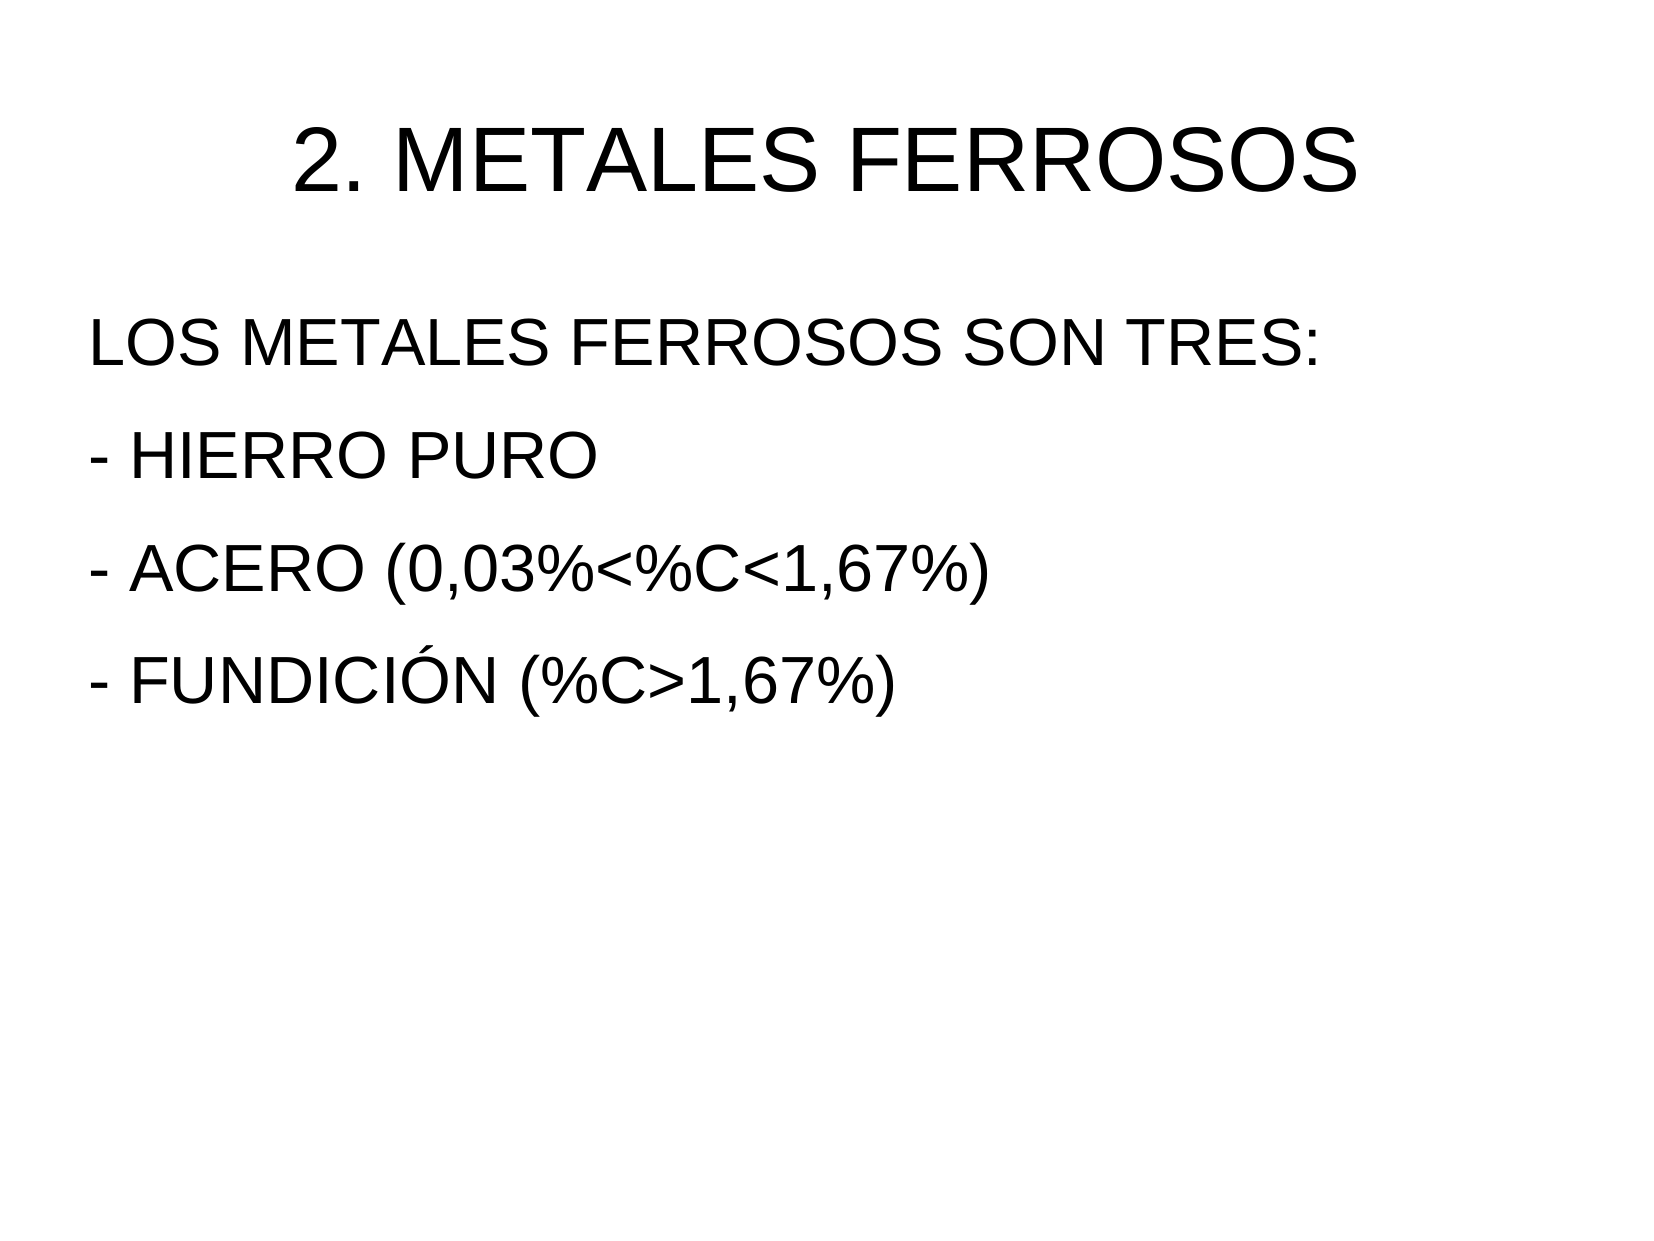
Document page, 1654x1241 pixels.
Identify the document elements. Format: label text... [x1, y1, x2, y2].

title 2. METALES FERROSOS [82, 56, 1571, 249]
list LOS METALES FERROSOS SON TRES: - HIERRO PURO - ACERO (0,03%<%C<1,67%) - FUNDICIÓN (%C>1,67%) [88, 295, 1577, 1114]
